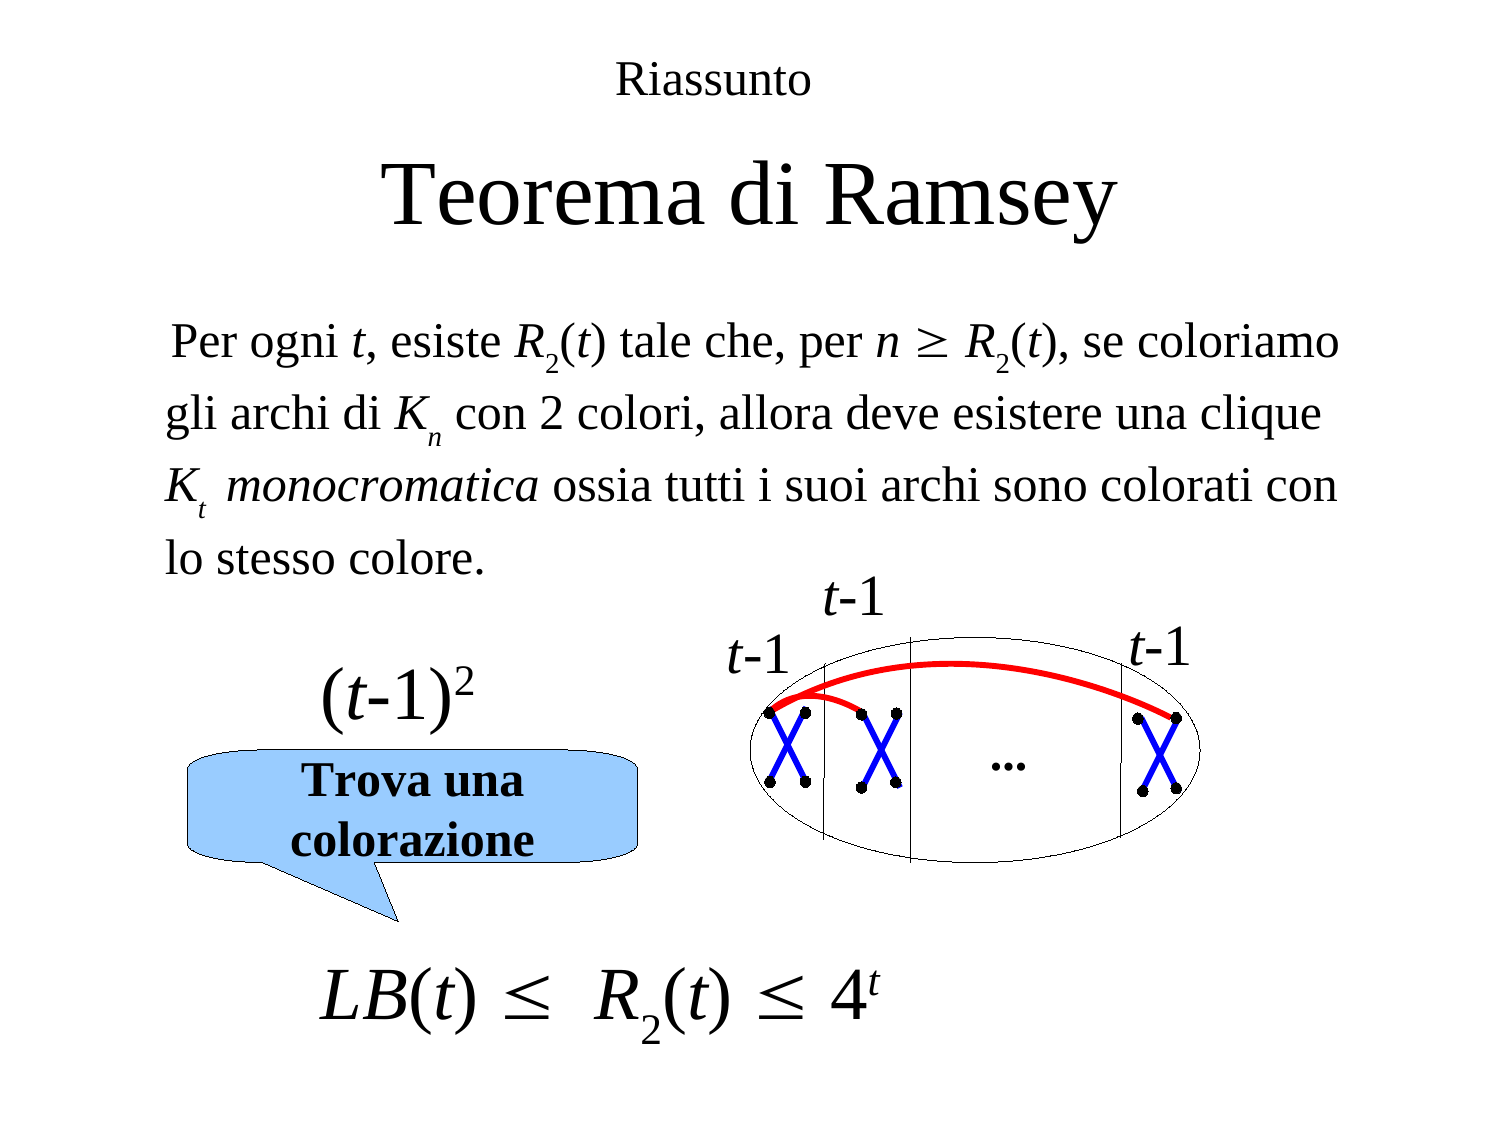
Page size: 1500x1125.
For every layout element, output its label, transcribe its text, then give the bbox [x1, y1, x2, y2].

text_box [776, 713, 799, 737]
text_box Riassunto [600, 37, 863, 113]
text_box Per ogni t, esiste R2(t) tale che, per n ≥ R2(t), se coloriamo gli archi di Kn con 2 colori, allora deve esistere una clique Kt monocromatica ossia tutti i suoi archi sono colorati con lo stesso colore. [150, 299, 1388, 592]
text_box t-1 [1107, 600, 1227, 705]
text_box [750, 669, 910, 858]
text_box (t-1)2 [300, 637, 526, 743]
title Teorema di Ramsey [112, 99, 1388, 288]
text_box [826, 655, 910, 681]
text_box LB(t) ≤ R2(t) ≤ 4t [300, 937, 1051, 1061]
text_box t-1 [801, 549, 921, 655]
text_box t-1 [706, 607, 826, 713]
text_box [911, 667, 1201, 863]
text_box Trova una colorazione [187, 749, 638, 922]
text_box [911, 637, 1107, 687]
text_box ... [975, 712, 1043, 788]
